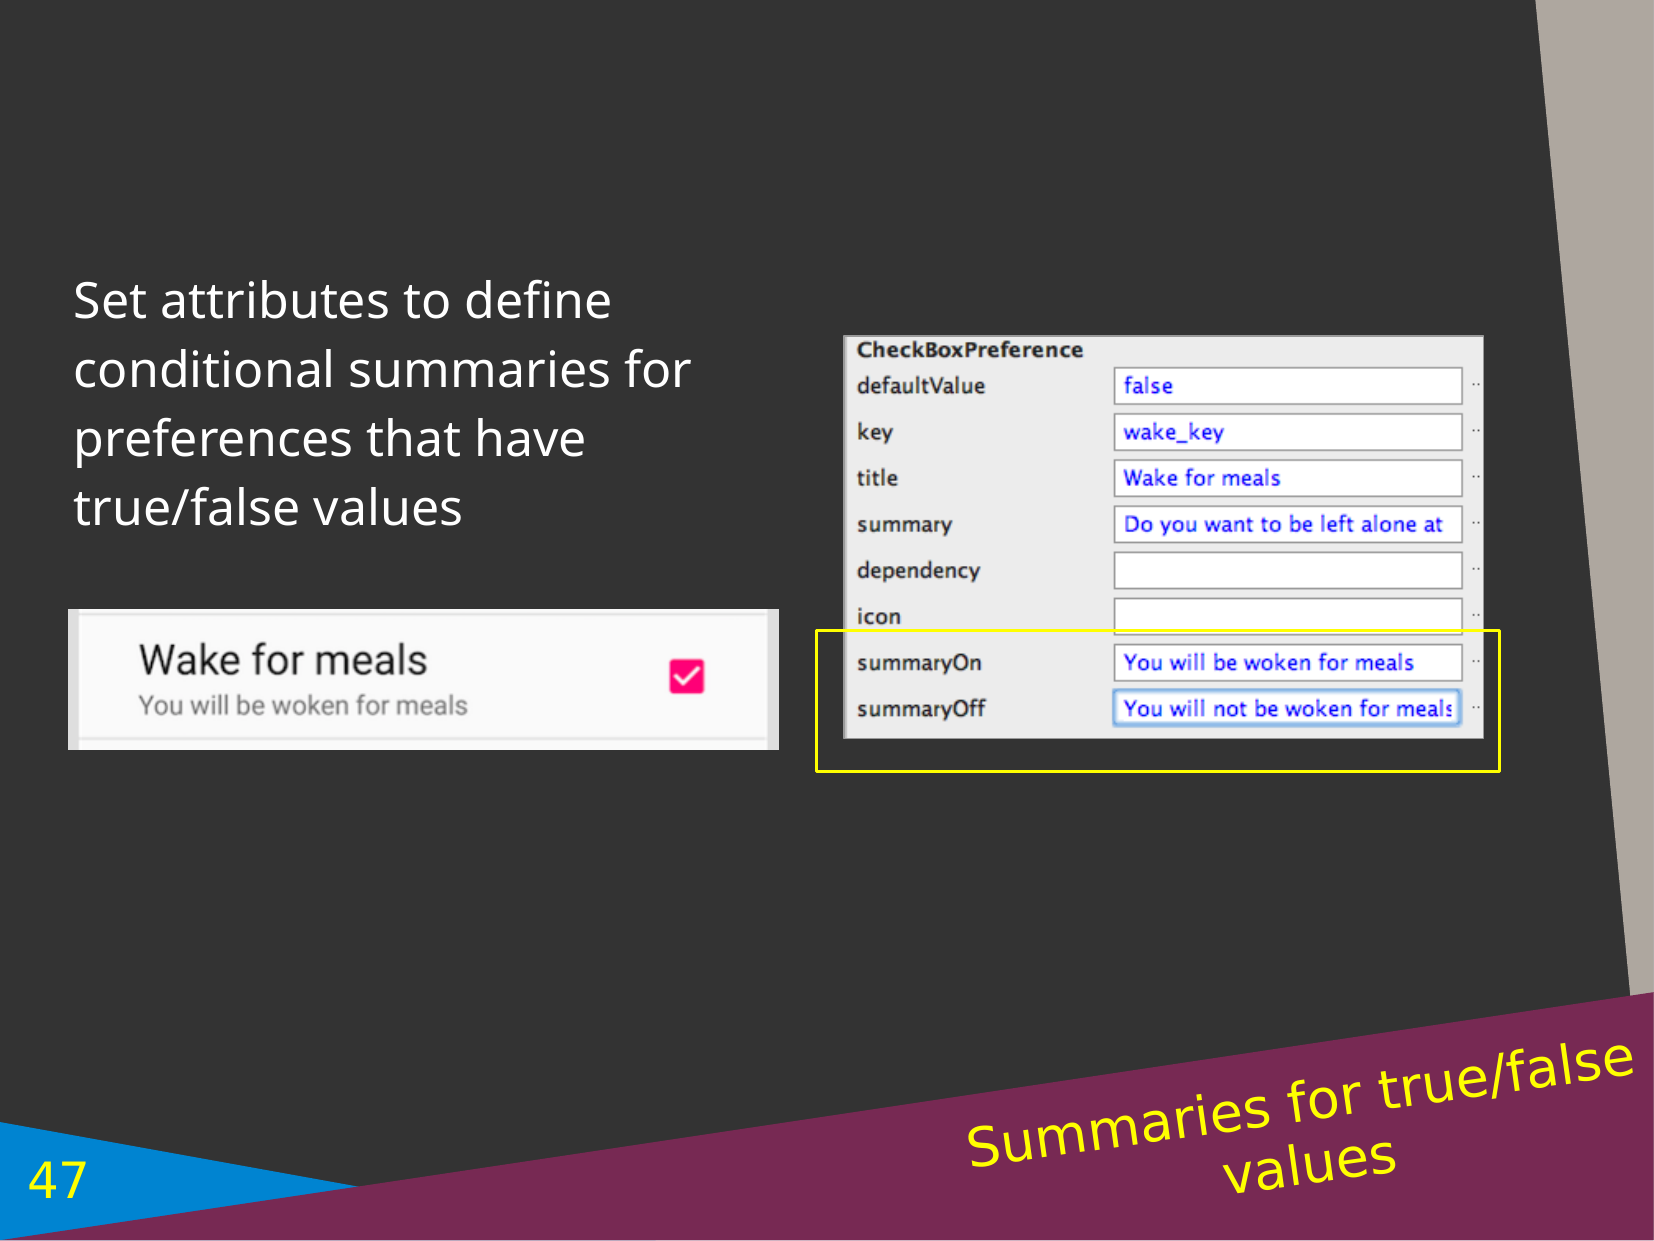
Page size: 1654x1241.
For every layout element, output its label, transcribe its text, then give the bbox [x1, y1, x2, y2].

picture [68, 609, 779, 750]
title Summaries for true/false values [956, 995, 1654, 1241]
picture [844, 336, 1483, 629]
picture [844, 632, 1483, 738]
list Set attributes to define conditional summaries for preferences that have true/false values [58, 244, 788, 805]
